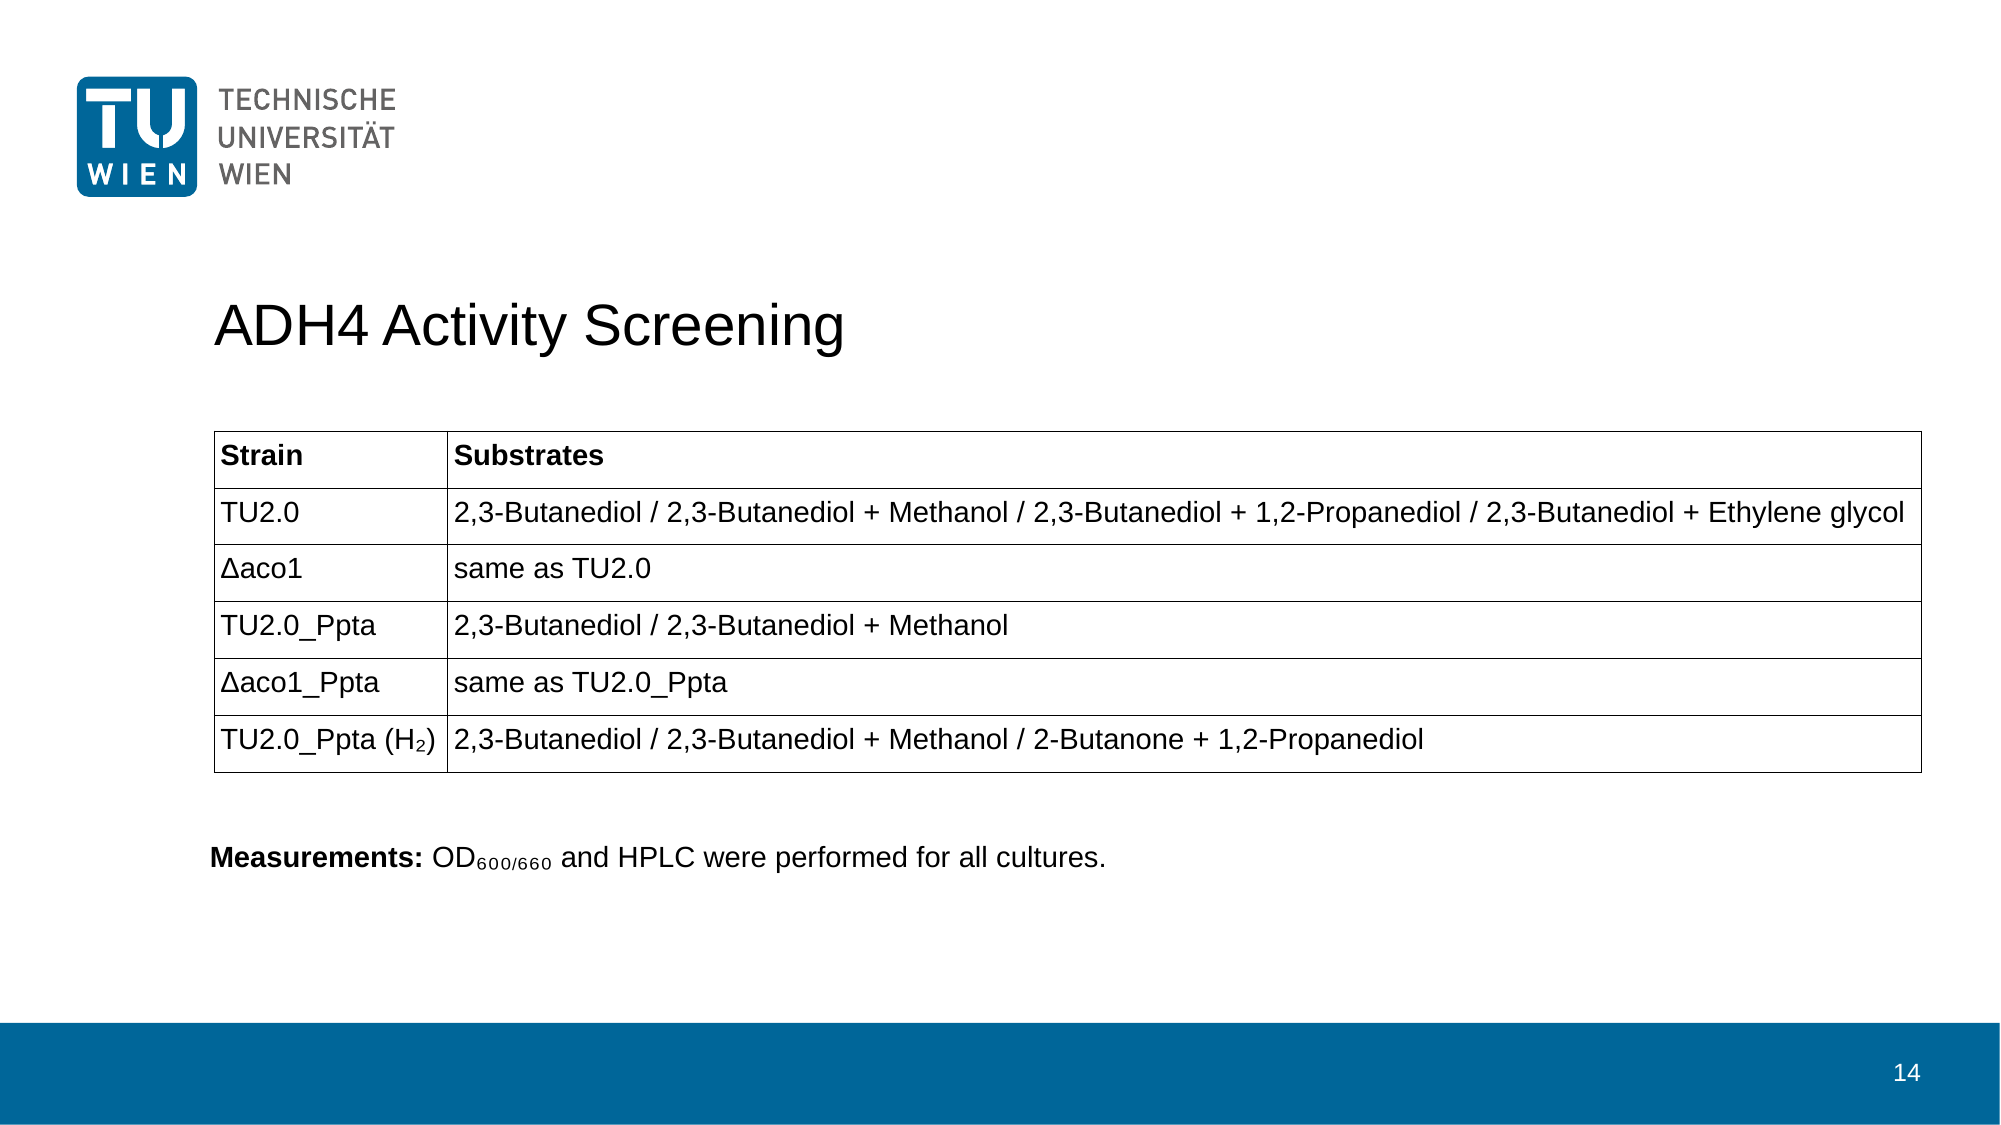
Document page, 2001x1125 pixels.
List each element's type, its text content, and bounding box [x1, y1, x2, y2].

text_box Measurements: OD₆₀₀/₆₆₀ and HPLC were performed for all cultures. [194, 831, 1928, 881]
table_cell Δaco1_Ppta [215, 659, 447, 715]
table_cell 2,3-Butanediol / 2,3-Butanediol + Methanol / 2,3-Butanediol + 1,2-Propanediol / 2,3-Butanediol + Ethylene glycol [448, 489, 1921, 544]
table_cell TU2.0_Ppta (H₂) [215, 716, 447, 772]
table_cell same as TU2.0 [448, 545, 1921, 601]
table_header Strain [215, 432, 447, 488]
table_cell same as TU2.0_Ppta [448, 659, 1921, 715]
table_cell TU2.0 [215, 489, 447, 544]
table_cell TU2.0_Ppta [215, 602, 447, 658]
table_header Substrates [448, 432, 1921, 488]
title ADH4 Activity Screening [214, 254, 1922, 390]
table_cell 2,3-Butanediol / 2,3-Butanediol + Methanol / 2-Butanone + 1,2-Propanediol [448, 716, 1921, 772]
table_cell 2,3-Butanediol / 2,3-Butanediol + Methanol [448, 602, 1921, 658]
table_cell Δaco1 [215, 545, 447, 601]
